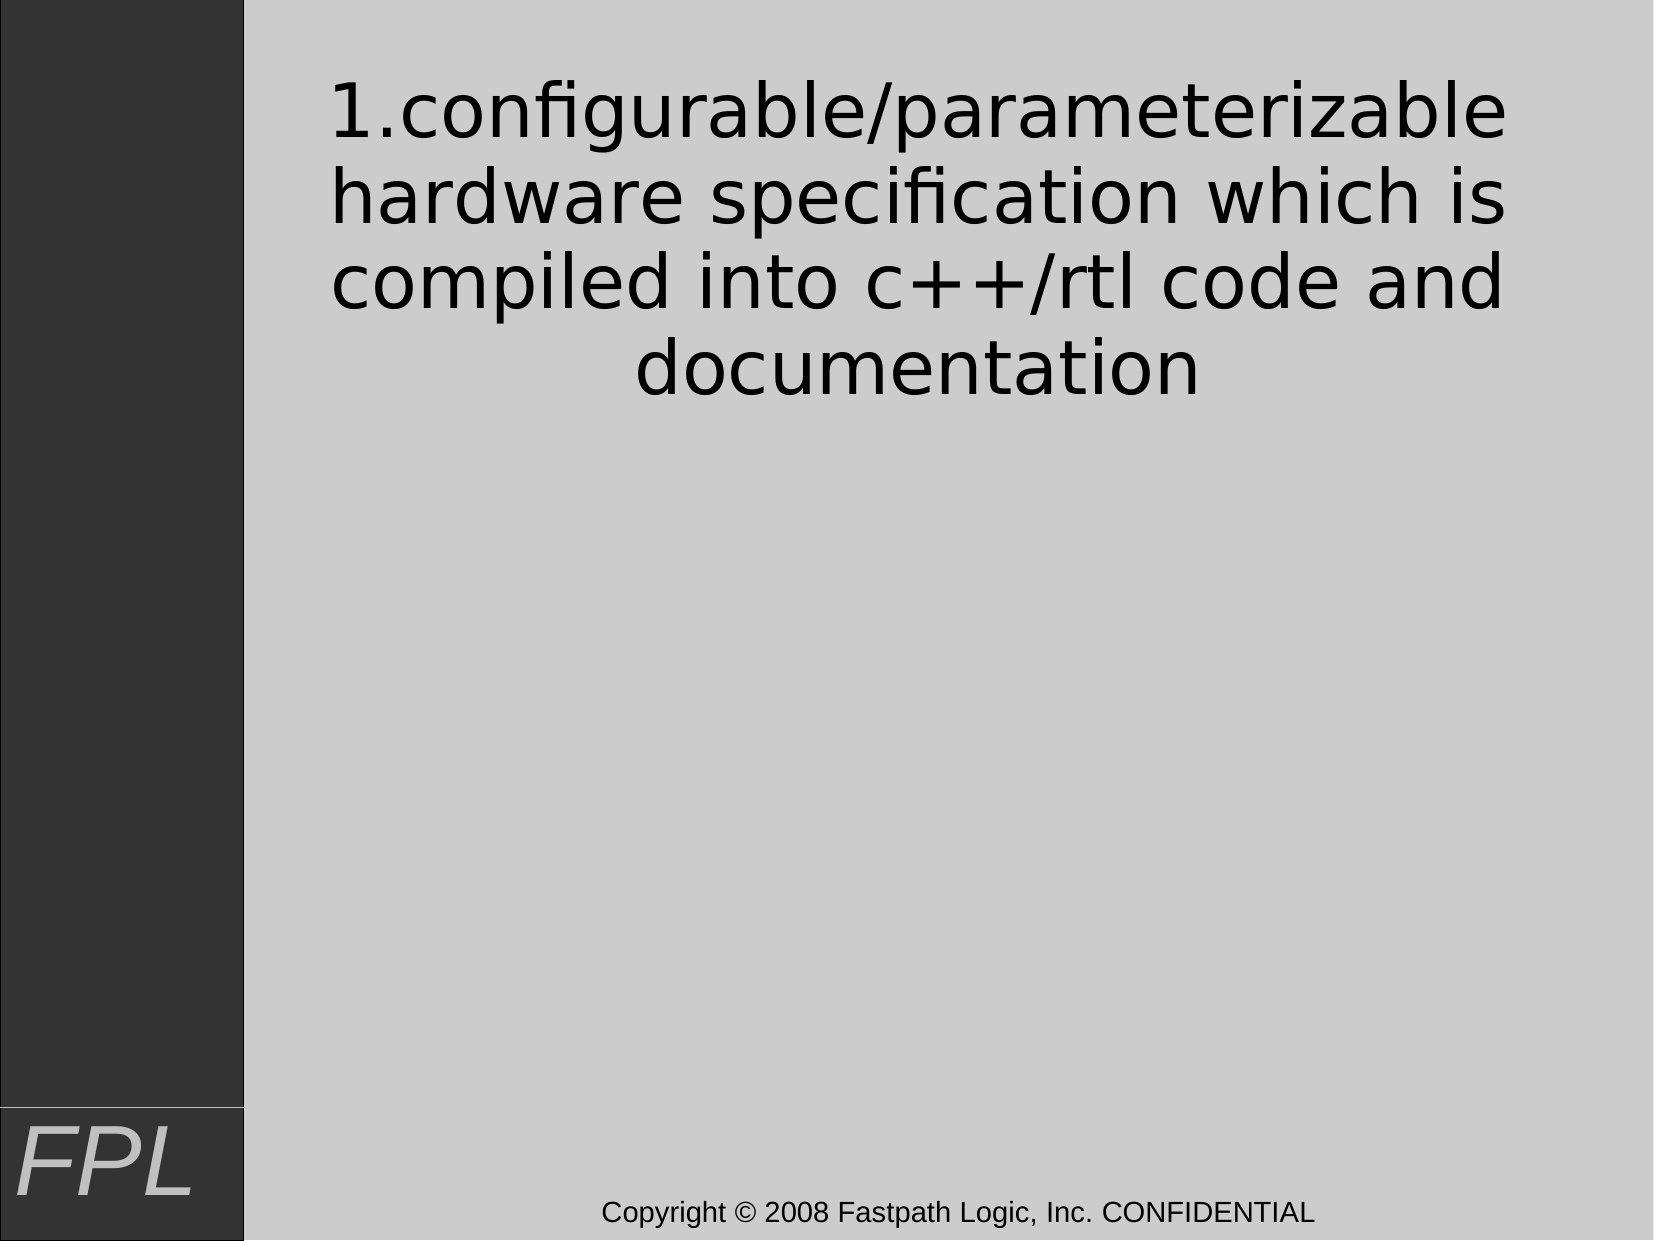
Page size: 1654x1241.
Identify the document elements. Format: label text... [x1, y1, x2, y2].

title 1.configurable/parameterizable hardware specification which is compiled into c++/rtl code and documentation [300, 68, 1538, 413]
